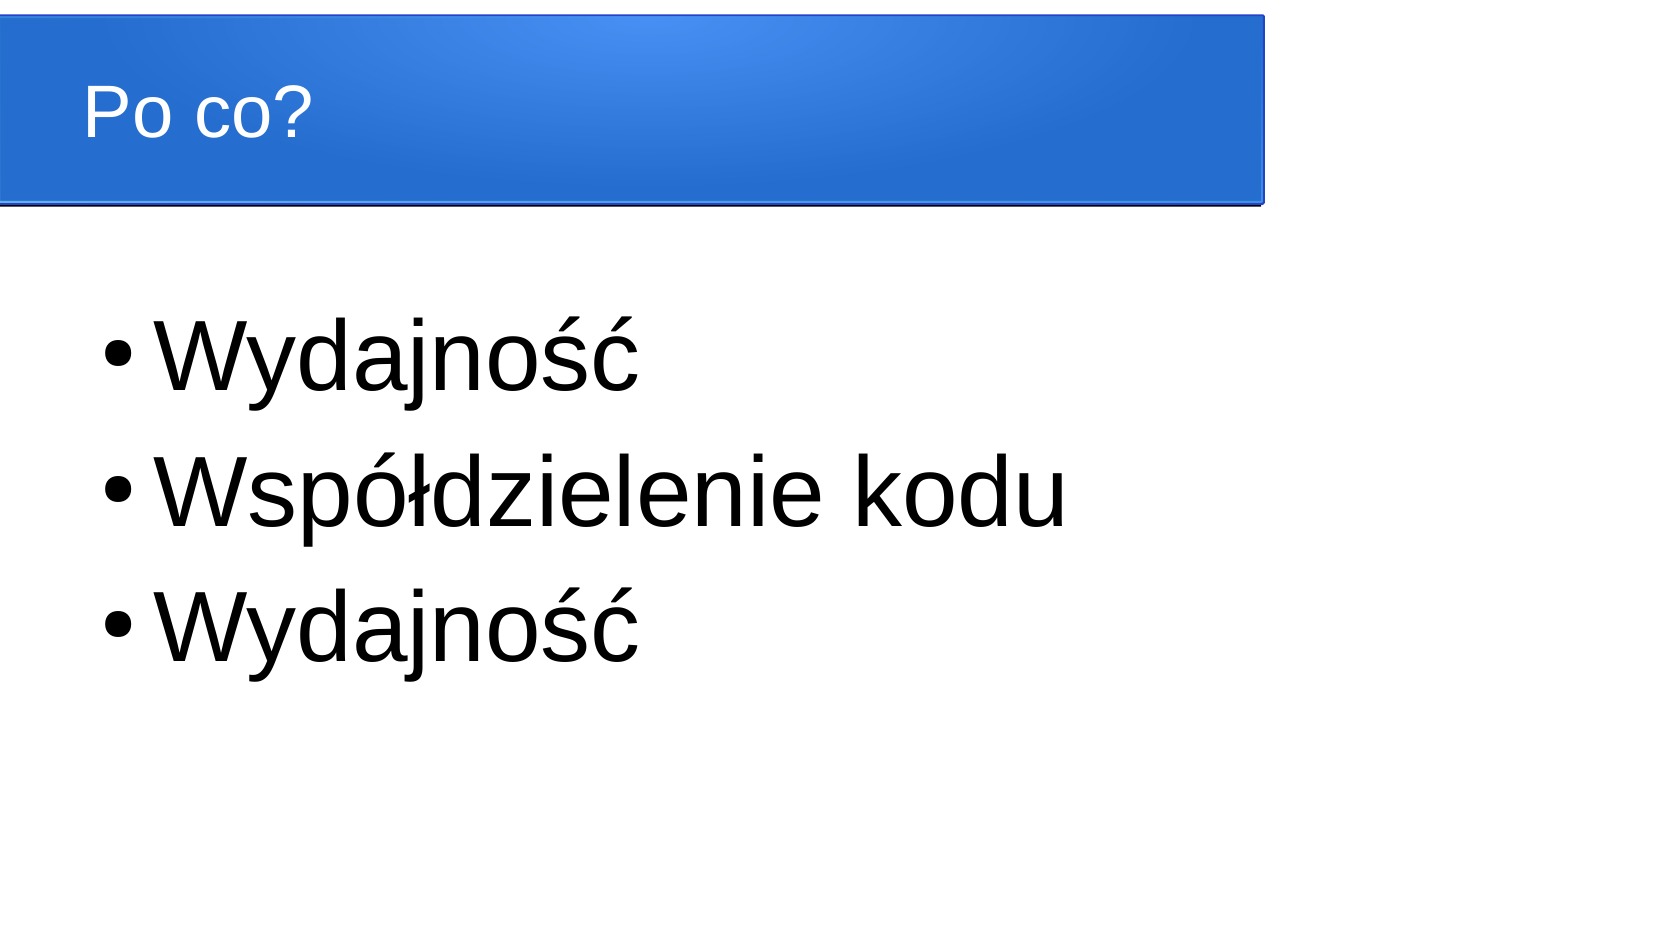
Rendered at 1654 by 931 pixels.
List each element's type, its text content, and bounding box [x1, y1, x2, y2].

title Po co? [82, 35, 1235, 189]
list Wydajność Współdzielenie kodu Wydajność [82, 300, 1571, 764]
